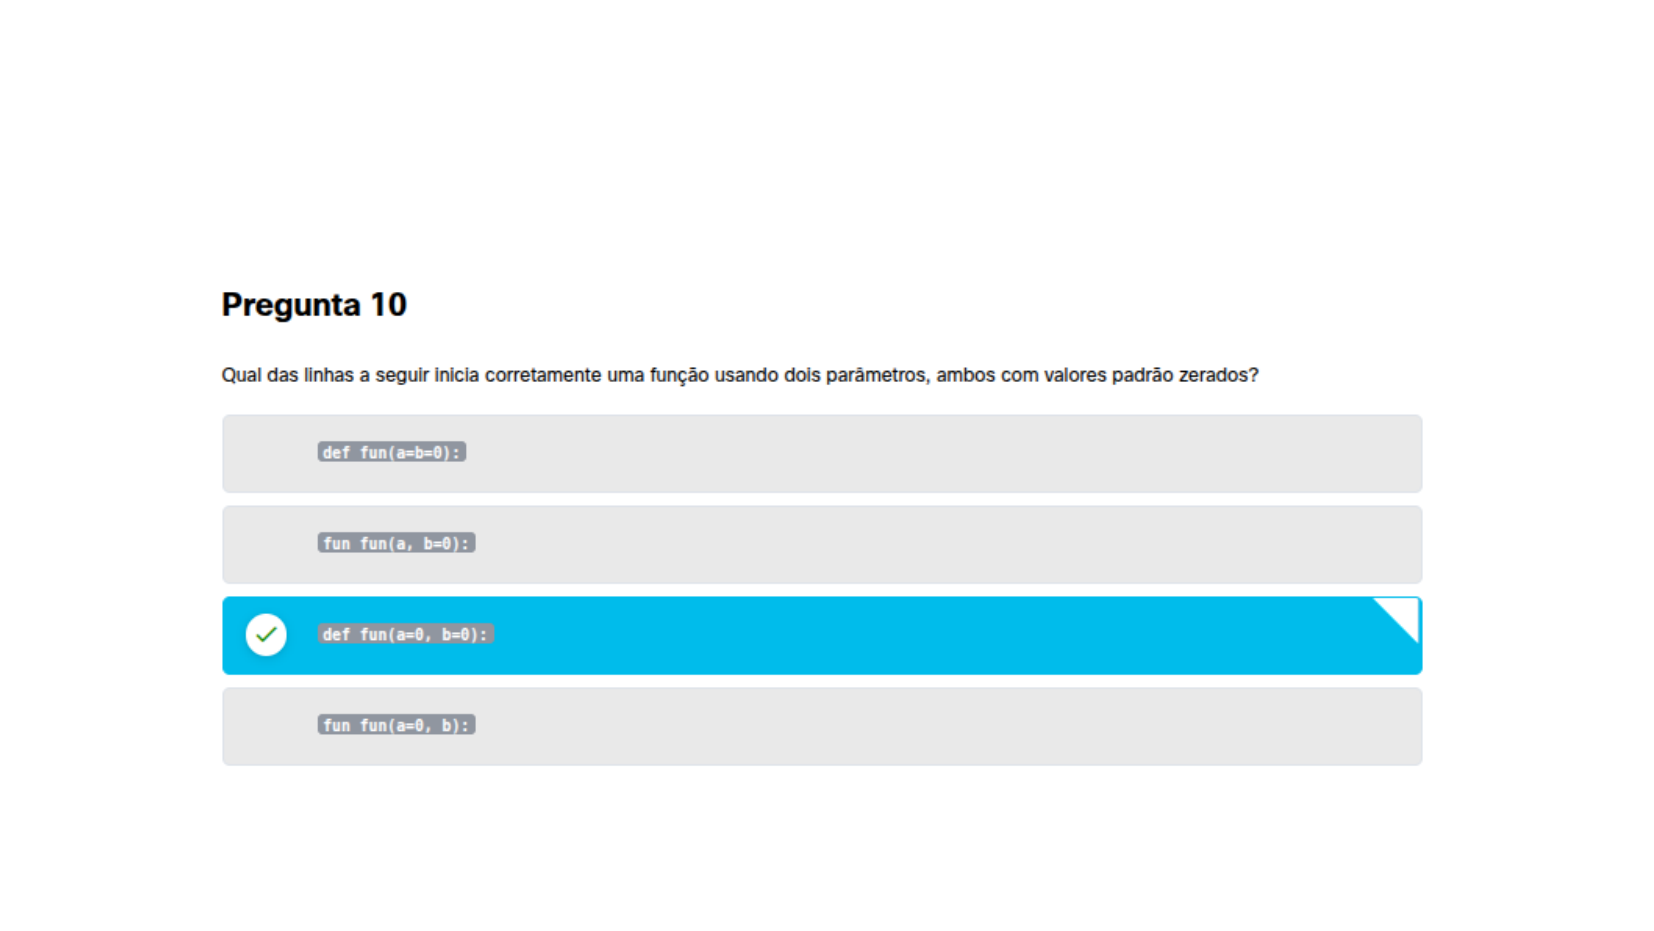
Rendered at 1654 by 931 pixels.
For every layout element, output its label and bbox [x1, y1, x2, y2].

picture [204, 280, 1451, 788]
